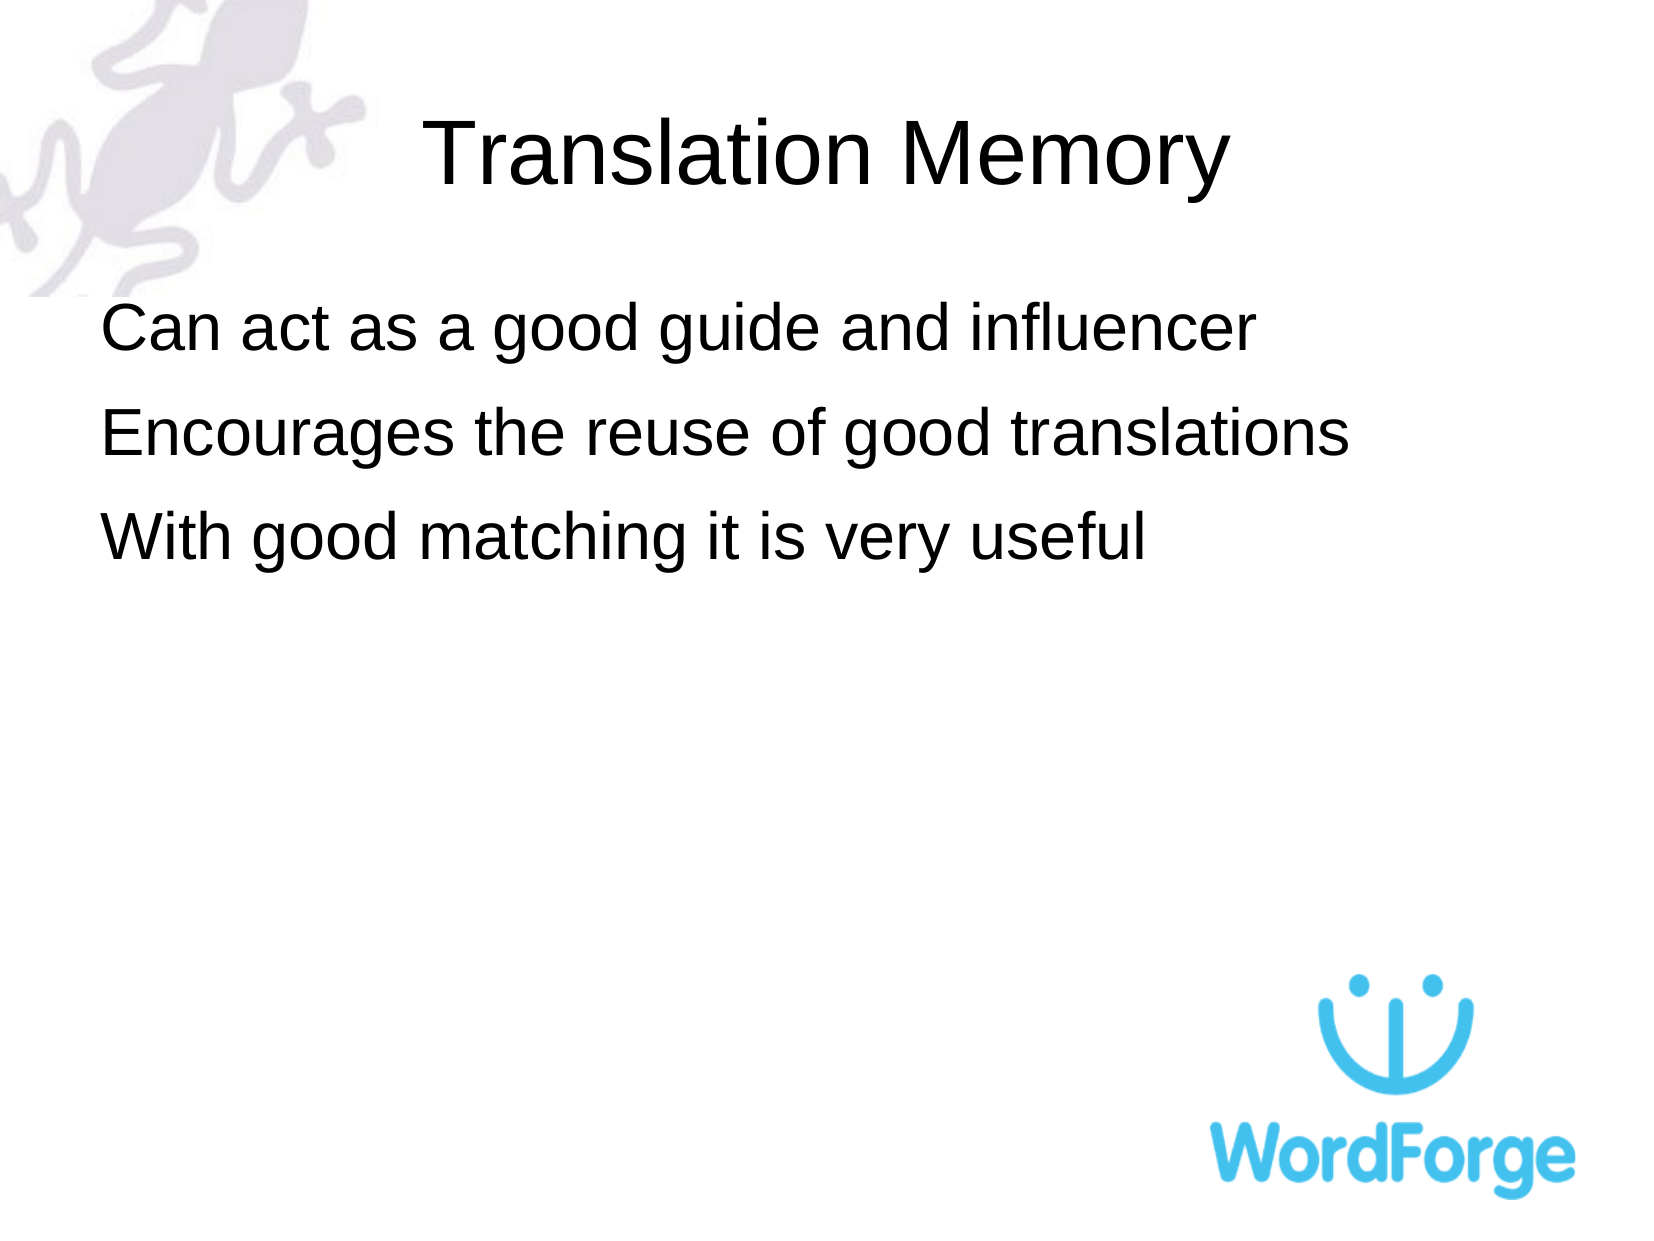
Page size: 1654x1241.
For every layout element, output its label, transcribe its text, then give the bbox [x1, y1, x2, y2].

picture [0, 0, 391, 297]
title Translation Memory [82, 49, 1571, 257]
picture [1210, 974, 1576, 1200]
list Can act as a good guide and influencer Encourages the reuse of good translations With good matching it is very useful [82, 290, 1571, 1109]
